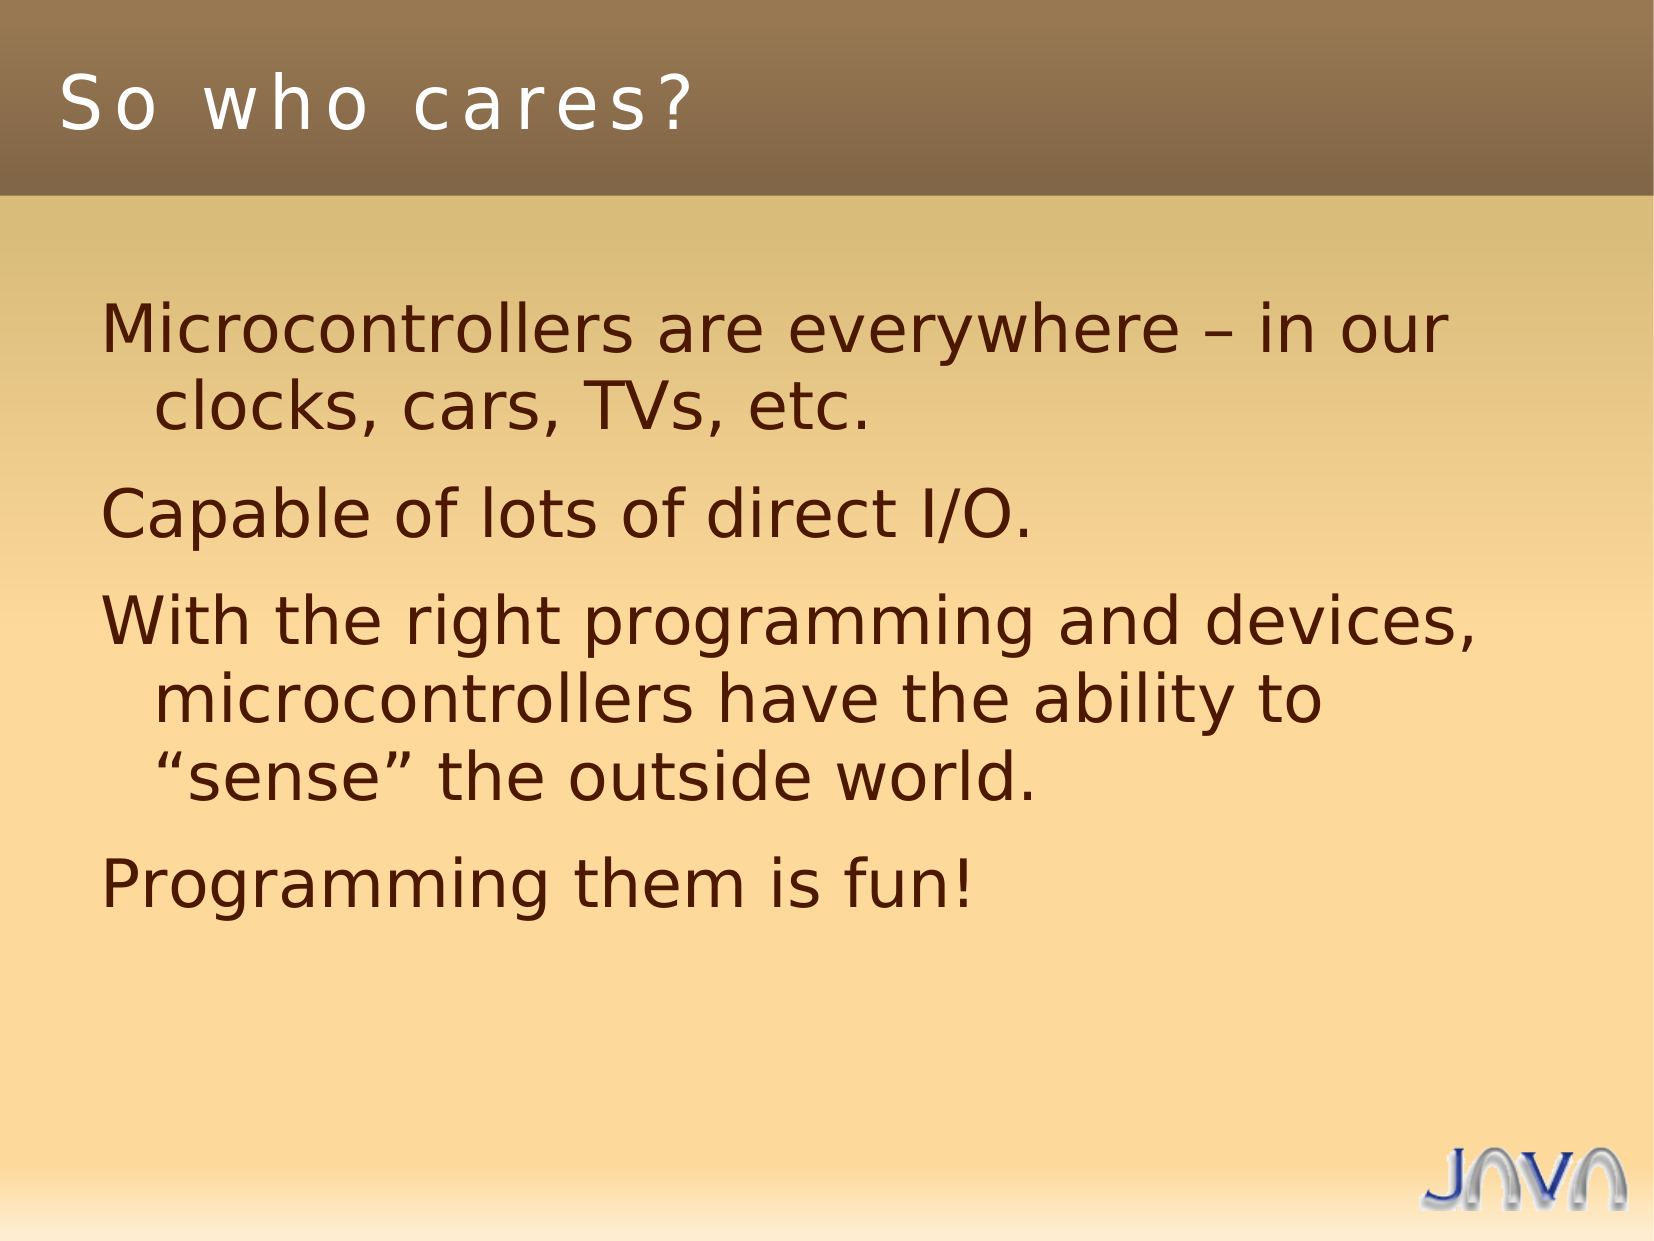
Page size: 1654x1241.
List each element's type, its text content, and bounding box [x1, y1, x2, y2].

picture [0, 0, 1654, 1241]
title So who cares? [59, 36, 1595, 171]
list Microcontrollers are everywhere – in our clocks, cars, TVs, etc. Capable of lots of direct I/O. With the right programming and devices, microcontrollers have the ability to “sense” the outside world. Programming them is fun! [82, 290, 1571, 1094]
